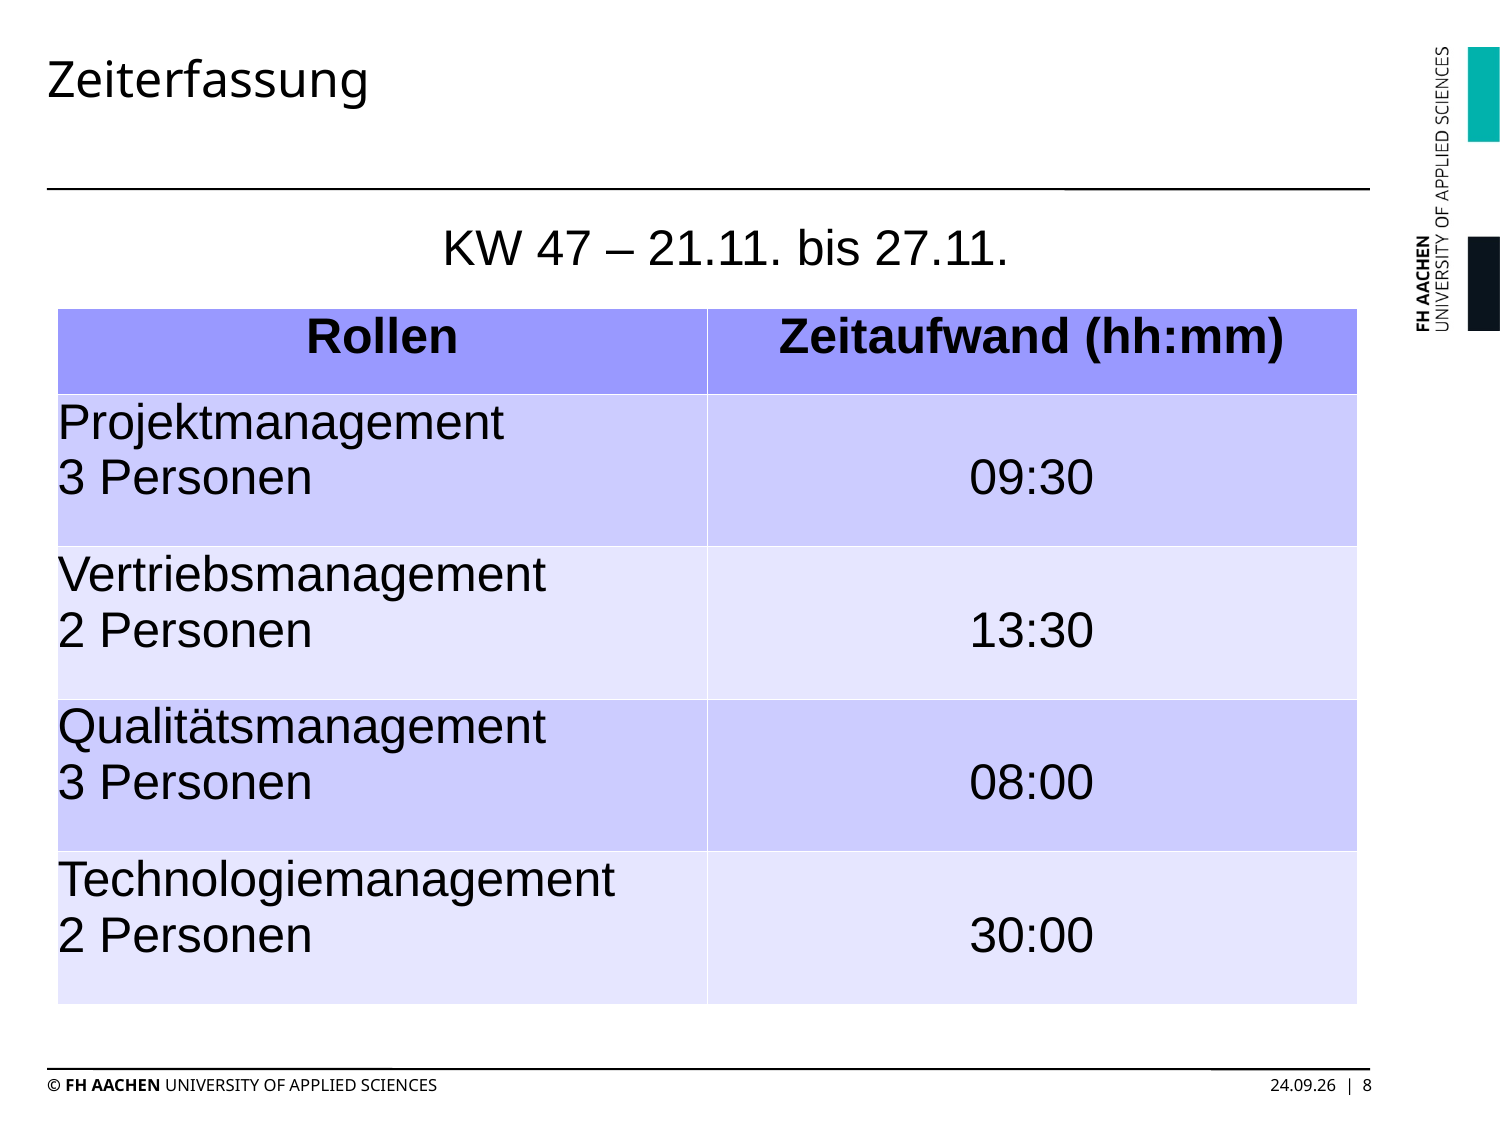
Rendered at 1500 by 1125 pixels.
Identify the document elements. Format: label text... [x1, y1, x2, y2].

table_cell 30:00 [708, 852, 1357, 1004]
text_box KW 47 – 21.11. bis 27.11. [11, 212, 1441, 284]
table_cell Technologiemanagement 2 Personen [58, 852, 707, 1004]
title Zeiterfassung [47, 47, 1371, 166]
table_header Zeitaufwand (hh:mm) [708, 309, 1357, 394]
table_cell 08:00 [708, 700, 1357, 851]
picture [1404, 47, 1500, 331]
table_header Rollen [58, 309, 707, 394]
table_cell Vertriebsmanagement 2 Personen [58, 547, 707, 699]
table_cell 09:30 [708, 395, 1357, 546]
table_cell Projektmanagement 3 Personen [58, 395, 707, 546]
table_cell 13:30 [708, 547, 1357, 699]
table_cell Qualitätsmanagement 3 Personen [58, 700, 707, 851]
